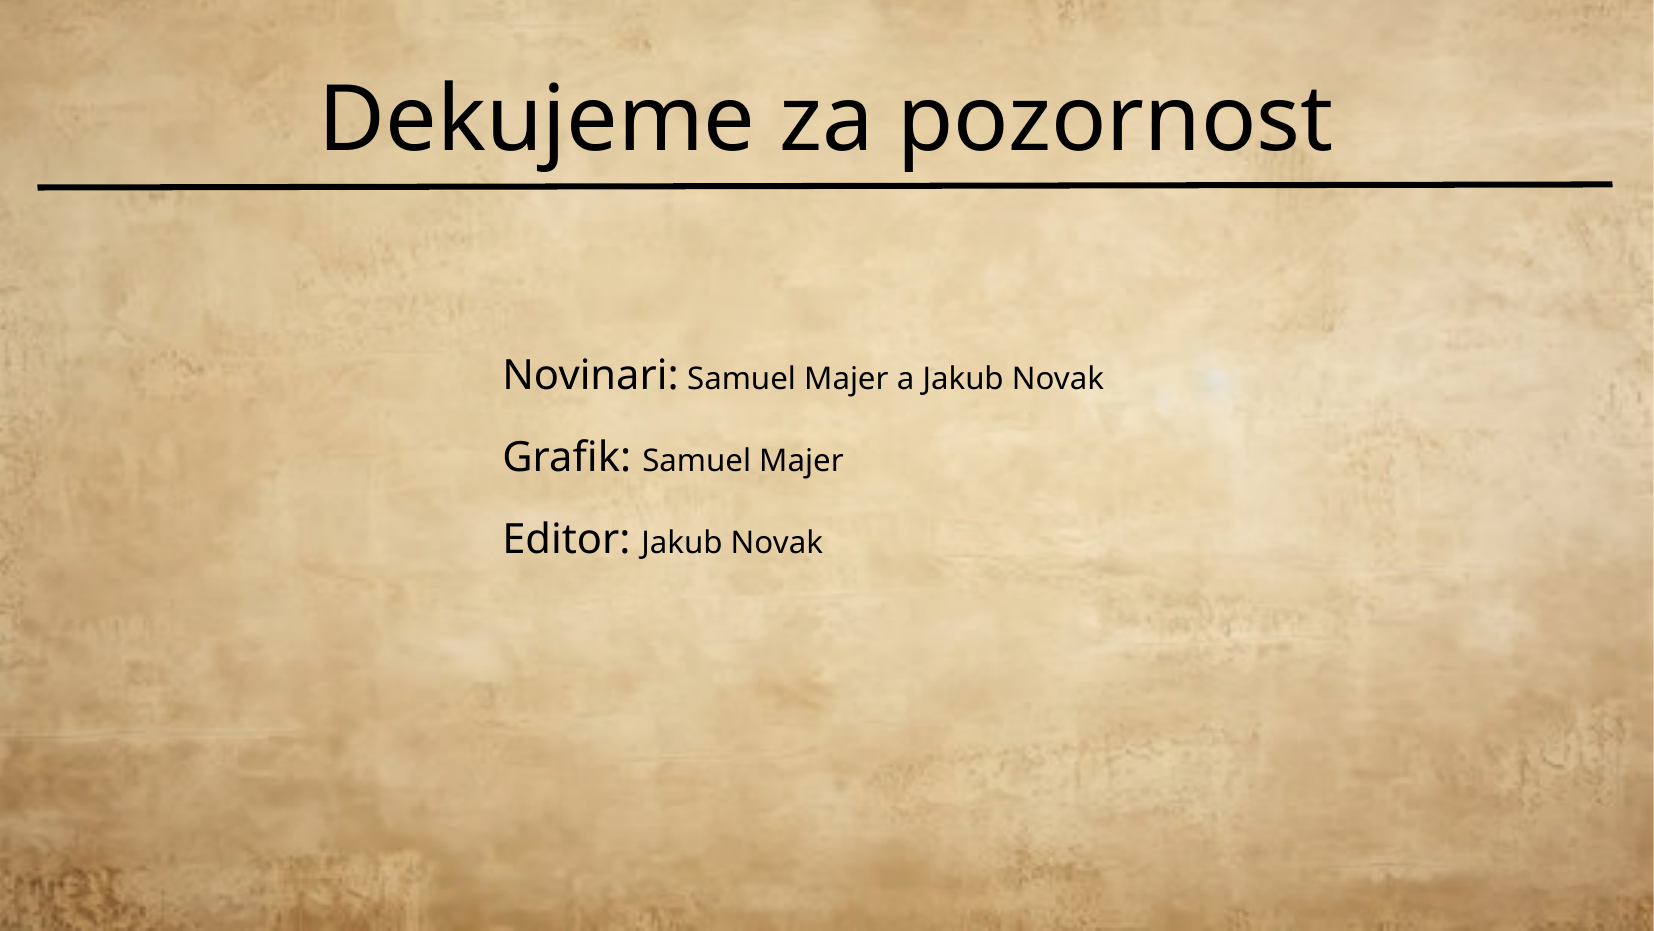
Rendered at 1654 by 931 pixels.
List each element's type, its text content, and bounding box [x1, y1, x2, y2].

picture [0, 0, 1654, 931]
title Dekujeme za pozornost [82, 188, 1571, 193]
text_box Novinari: Samuel Majer a Jakub Novak Grafik: Samuel Majer Editor: Jakub Novak [487, 337, 1238, 577]
title Dekujeme za pozornost [82, 37, 1571, 184]
